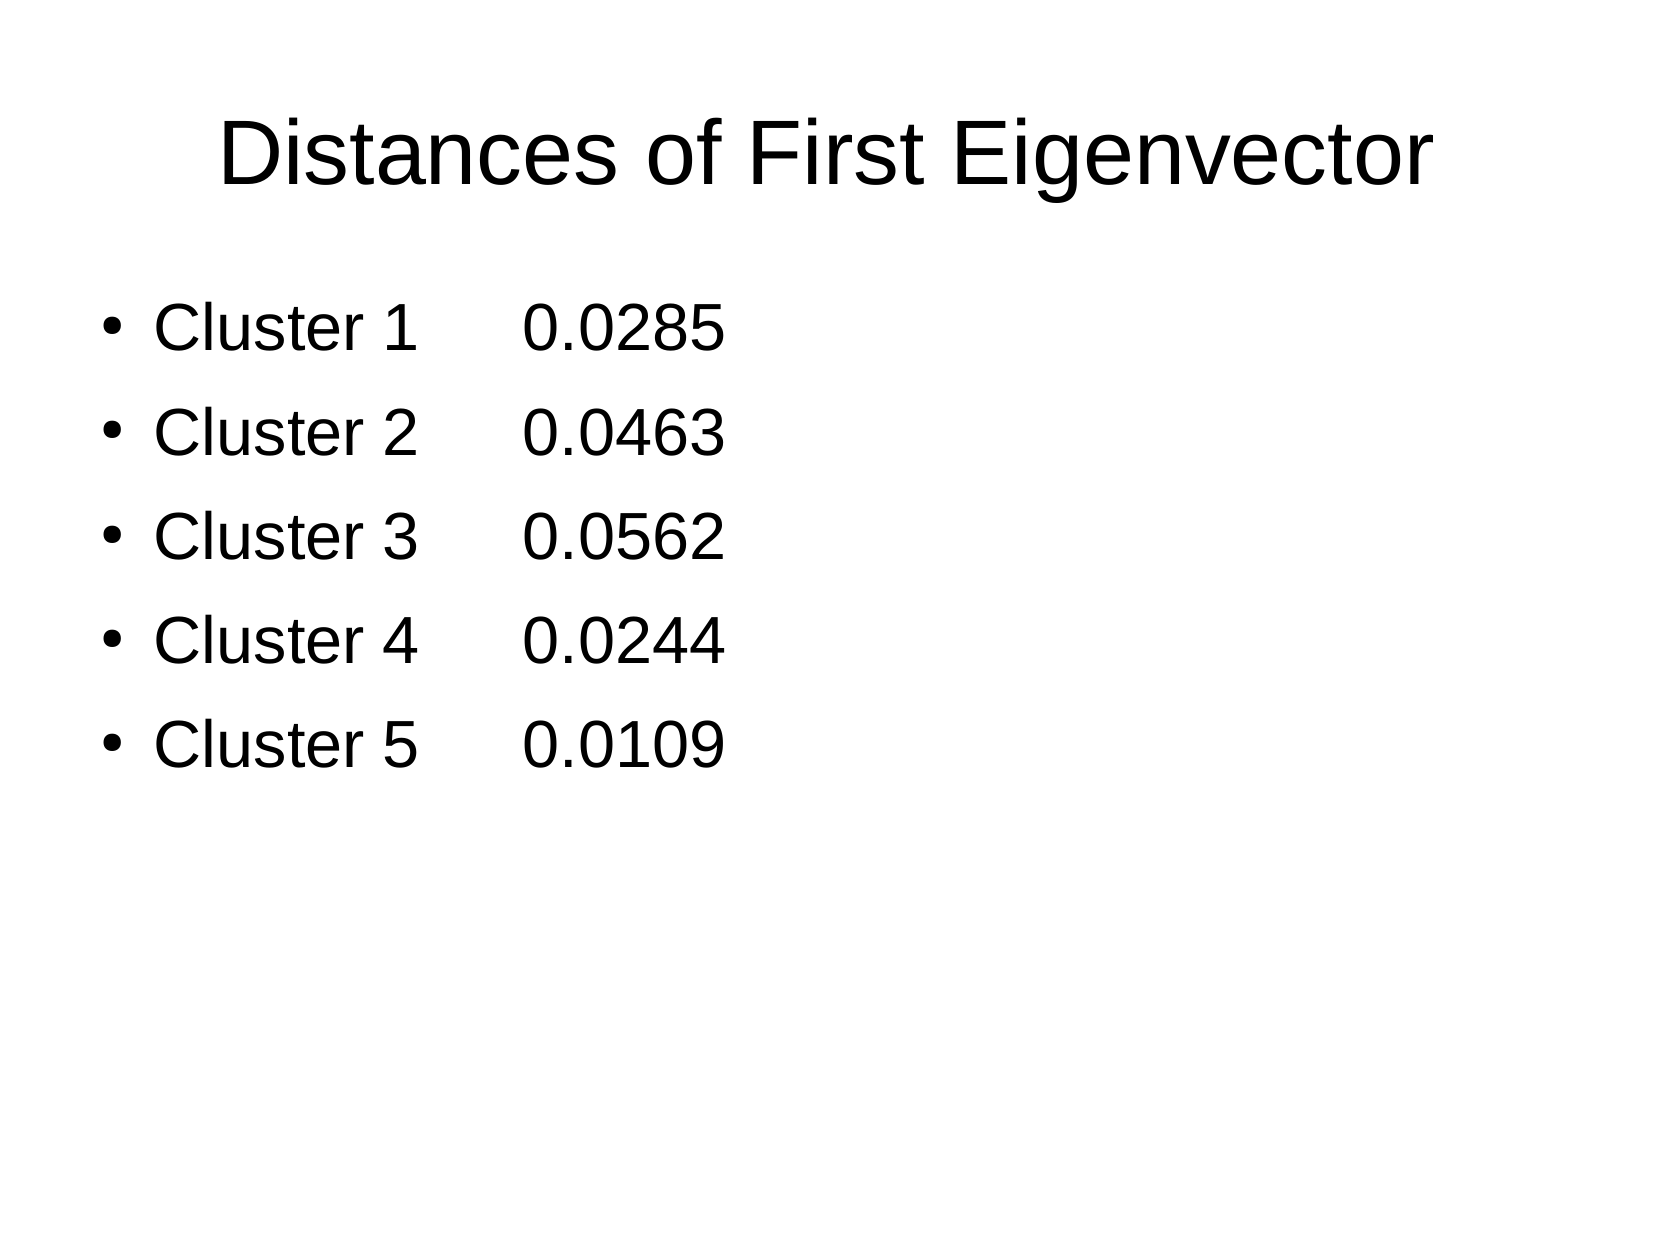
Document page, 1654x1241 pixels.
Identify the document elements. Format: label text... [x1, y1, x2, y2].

list Cluster 1 0.0285 Cluster 2 0.0463 Cluster 3 0.0562 Cluster 4 0.0244 Cluster 5 0.0109 [82, 290, 1571, 1010]
title Distances of First Eigenvector [82, 49, 1571, 257]
